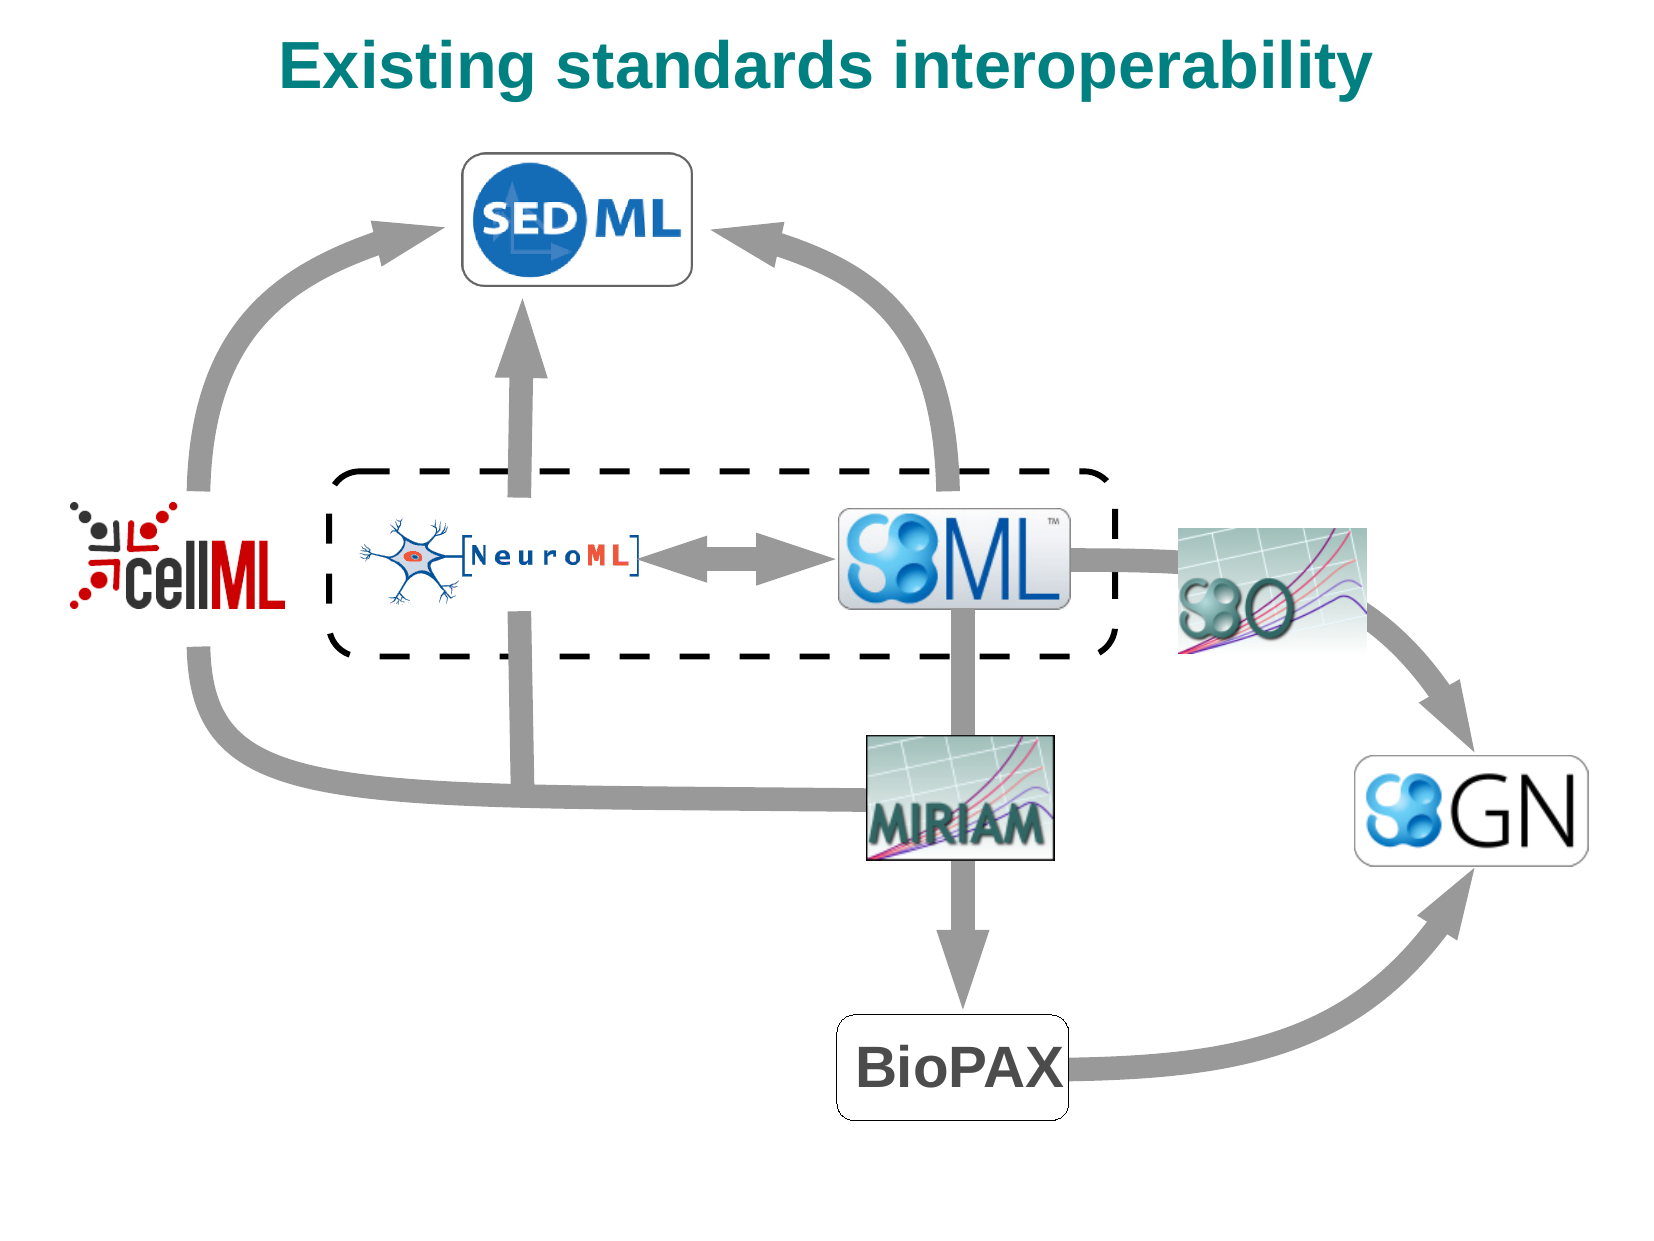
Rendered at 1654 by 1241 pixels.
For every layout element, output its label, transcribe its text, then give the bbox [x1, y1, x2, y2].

text_box BioPAX [840, 1027, 1079, 1108]
picture [1178, 528, 1367, 655]
picture [70, 502, 285, 609]
picture [838, 508, 1071, 610]
picture [866, 735, 1055, 861]
text_box [975, 572, 1116, 657]
picture [461, 152, 693, 287]
picture [1354, 755, 1589, 867]
text_box [329, 471, 1116, 657]
text_box [836, 1014, 1068, 1121]
picture [359, 518, 639, 605]
title Existing standards interoperability [82, 2, 1571, 129]
